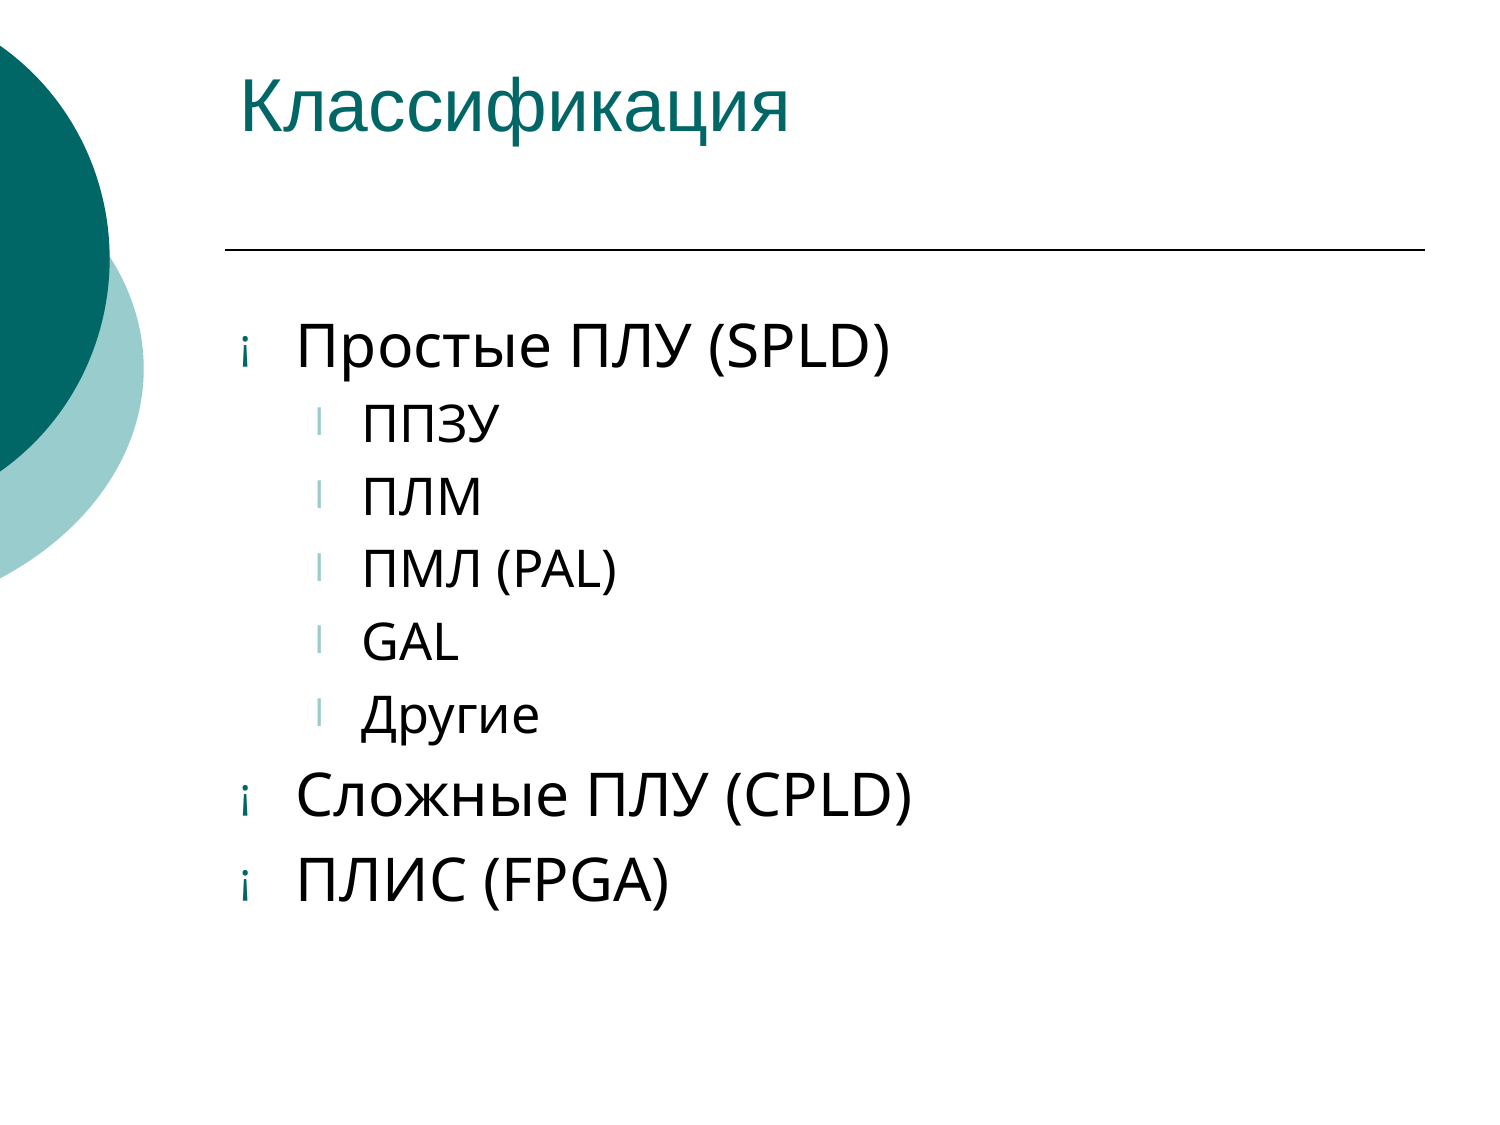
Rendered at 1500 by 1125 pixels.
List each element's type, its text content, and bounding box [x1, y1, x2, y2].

list Простые ПЛУ (SPLD) ППЗУ ПЛМ ПМЛ (PAL) GAL Другие Сложные ПЛУ (CPLD) ПЛИС (FPGA) [224, 299, 1425, 975]
title Классификация [224, 49, 1425, 237]
